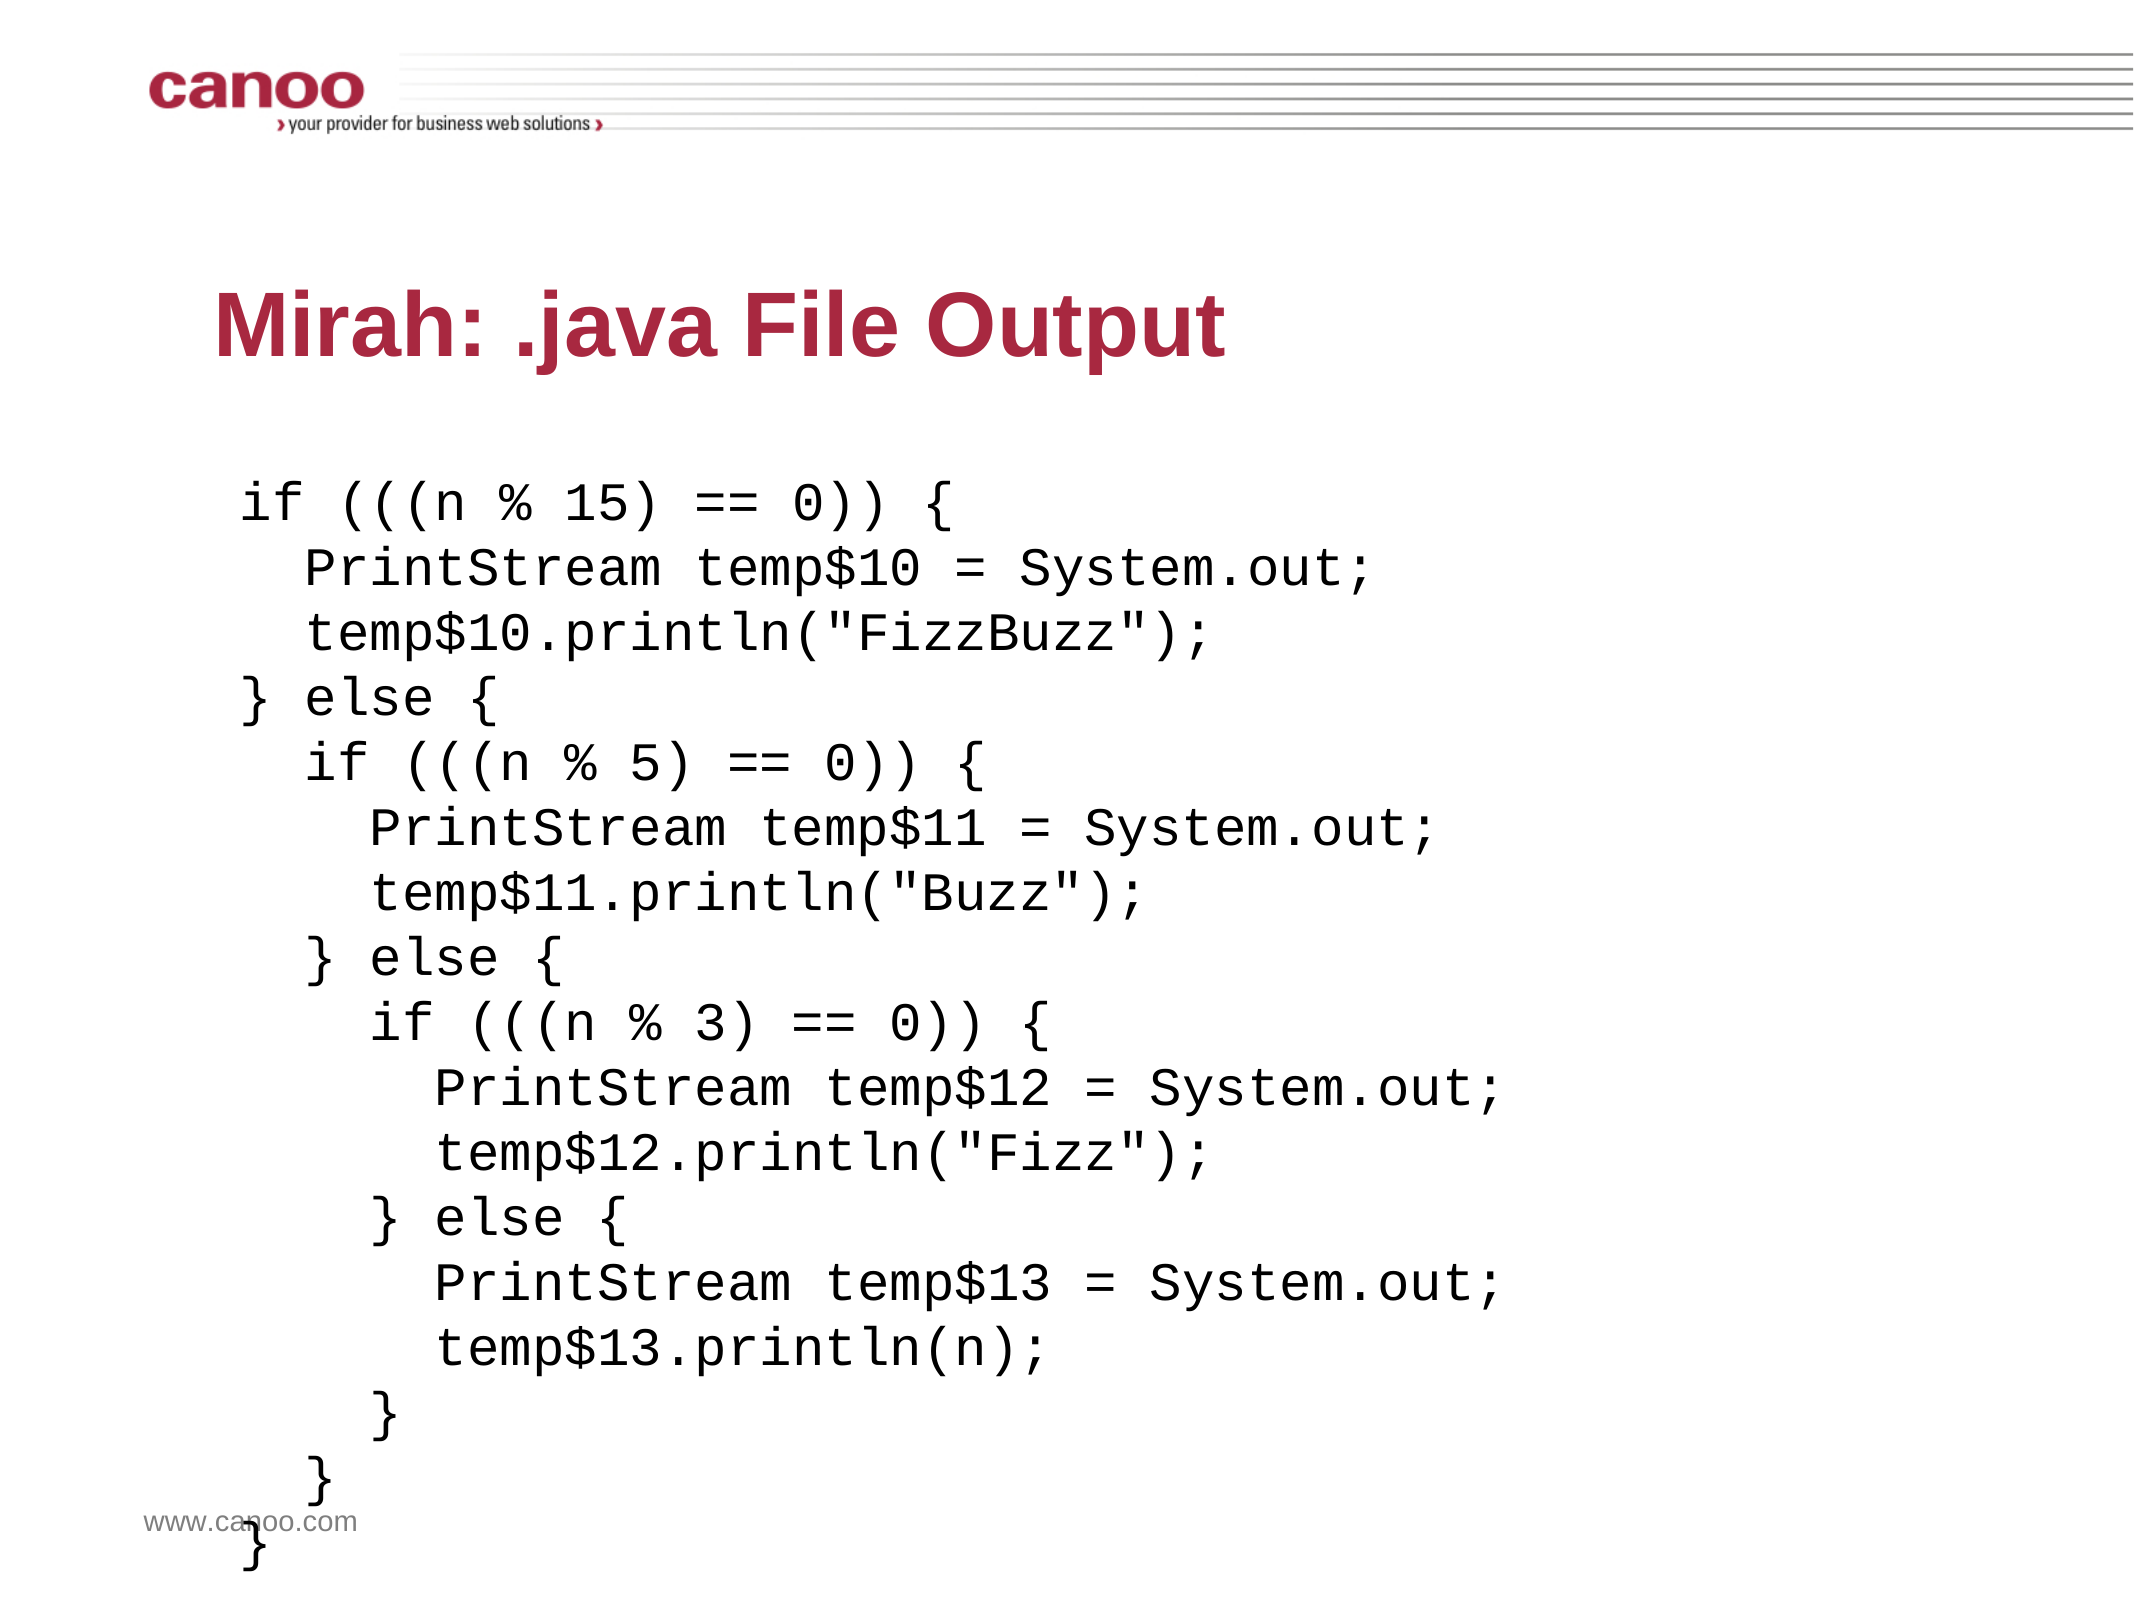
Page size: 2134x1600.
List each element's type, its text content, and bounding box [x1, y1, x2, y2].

picture [0, 21, 2134, 188]
text_box if (((n % 15) == 0)) { PrintStream temp$10 = System.out; temp$10.println("FizzBuzz"); } else { if (((n % 5) == 0)) { PrintStream temp$11 = System.out; temp$11.println("Buzz"); } else { if (((n % 3) == 0)) { PrintStream temp$12 = System.out; temp$12.println("Fizz"); } else { PrintStream temp$13 = System.out; temp$13.println(n); } } } [225, 394, 1951, 1579]
title Mirah: .java File Output [204, 153, 2020, 383]
